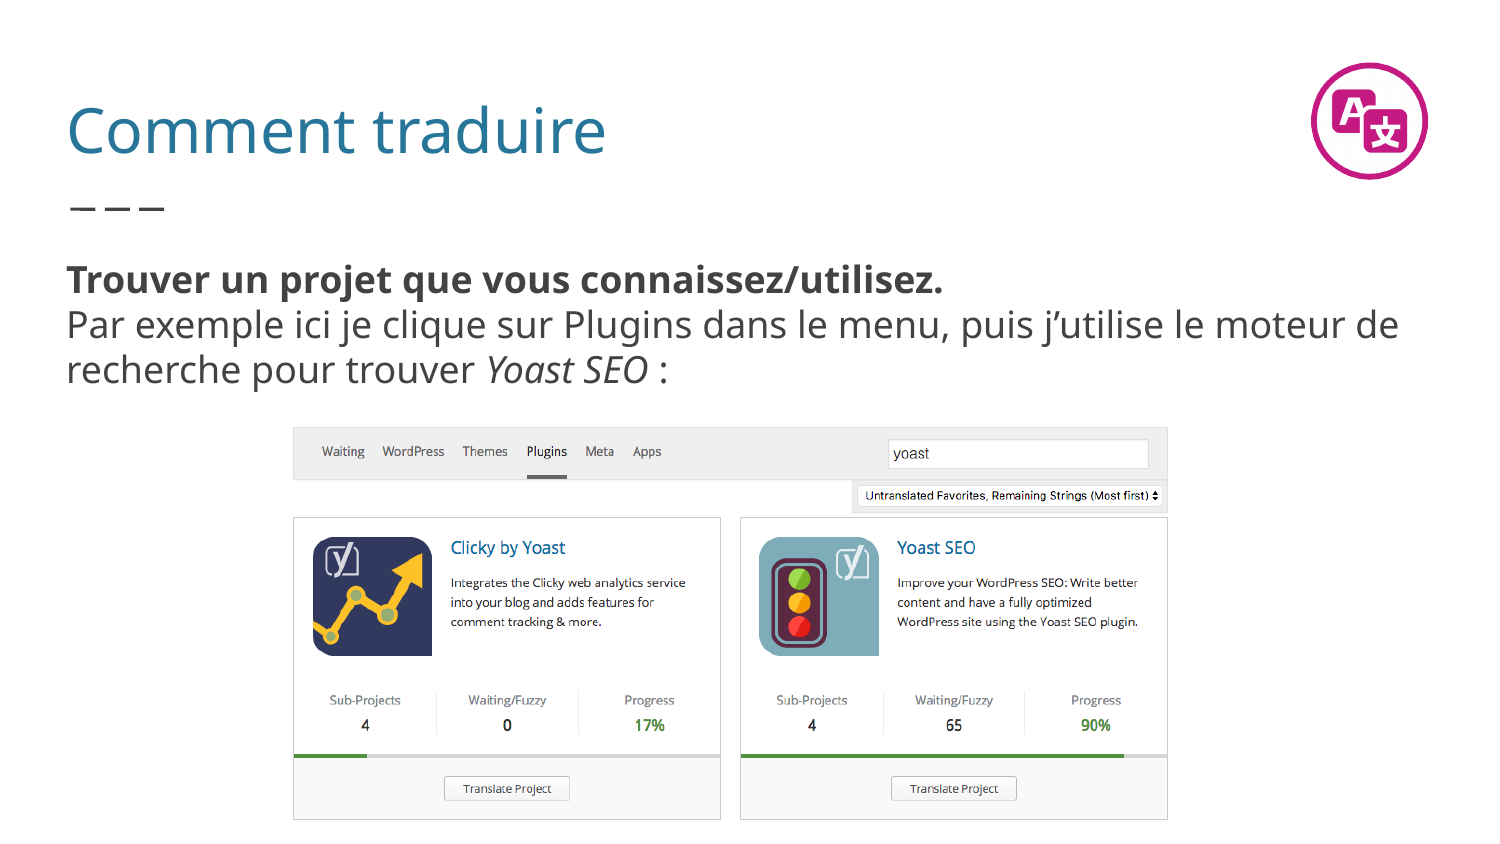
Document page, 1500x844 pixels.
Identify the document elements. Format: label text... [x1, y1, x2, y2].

picture [287, 418, 1176, 828]
title Comment traduire [51, 61, 1290, 182]
list Trouver un projet que vous connaissez/utilisez. Par exemple ici je clique sur Plugins dans le menu, puis j’utilise le moteur de recherche pour trouver Yoast SEO : [51, 240, 1449, 750]
picture [1290, 54, 1449, 188]
